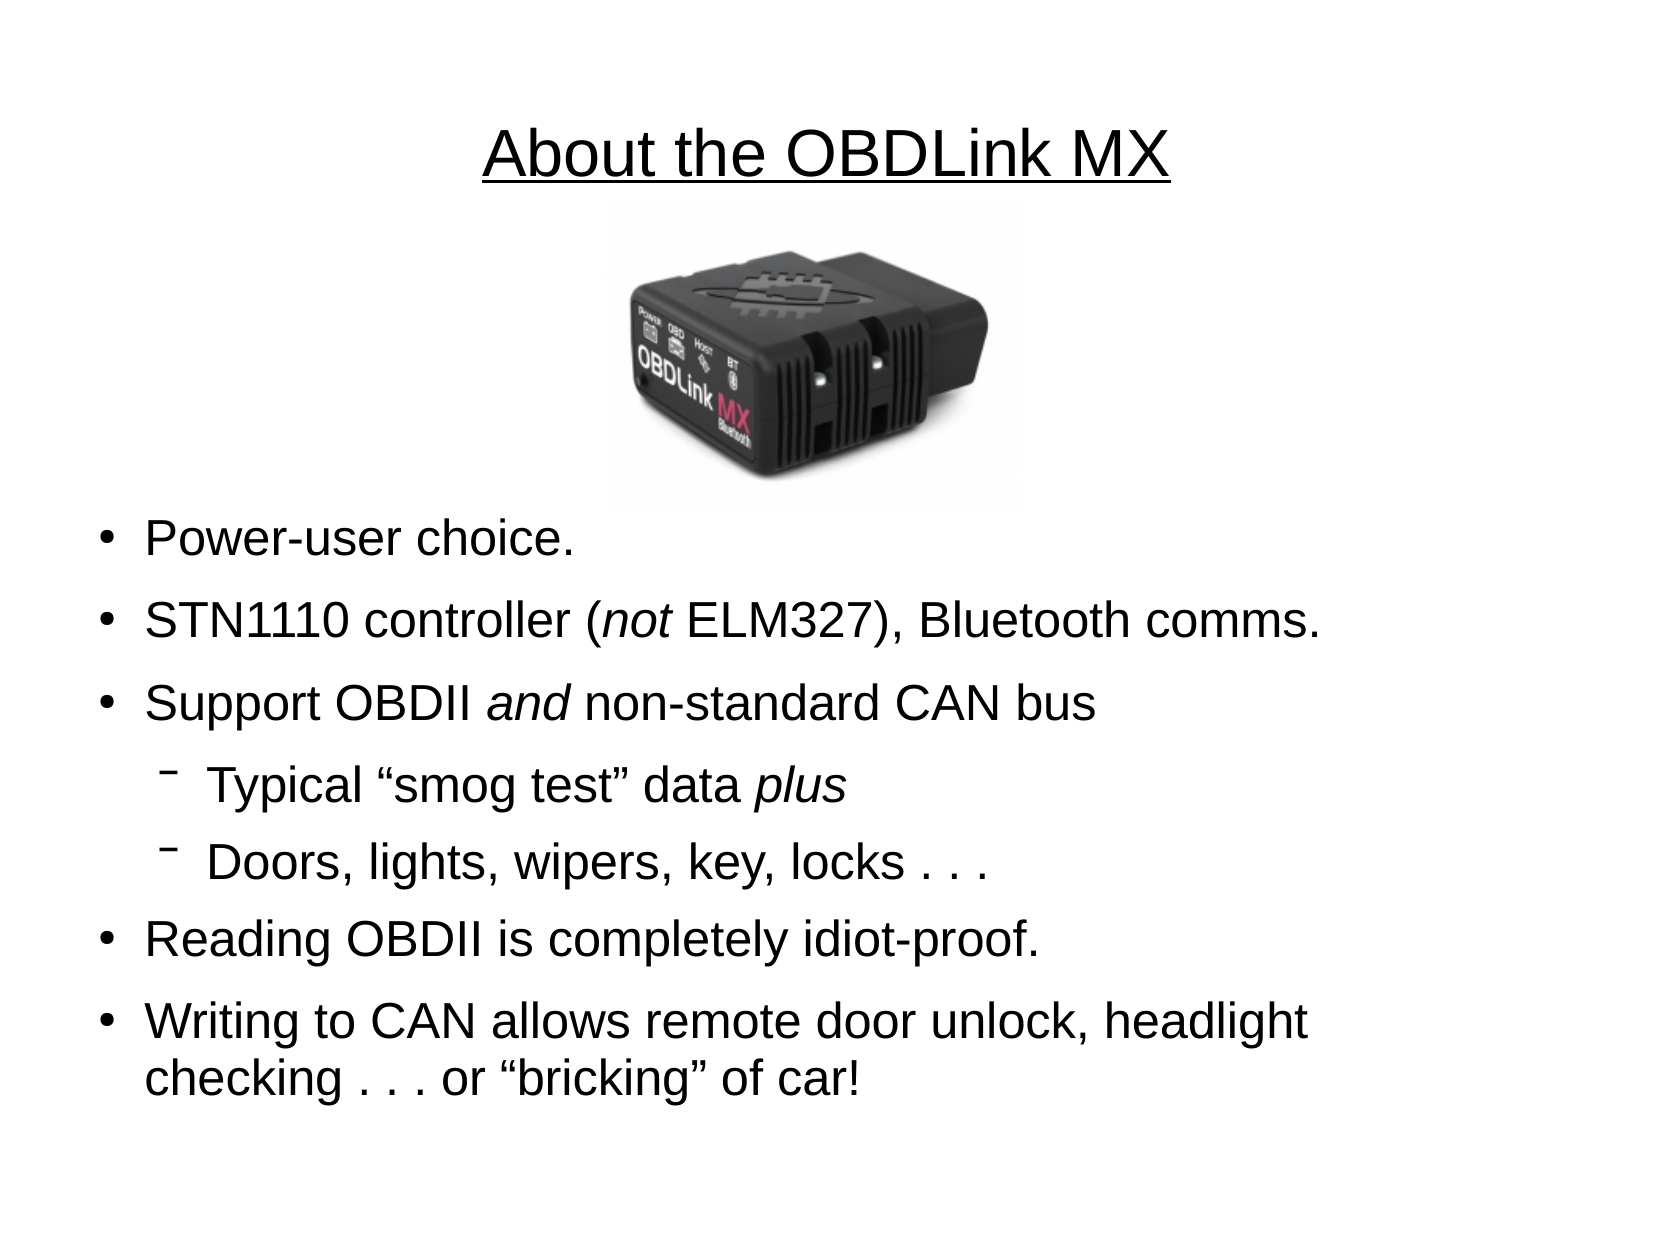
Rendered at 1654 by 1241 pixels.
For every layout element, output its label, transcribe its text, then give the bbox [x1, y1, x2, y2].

title About the OBDLink MX [82, 49, 1571, 257]
list Power-user choice. STN1110 controller (not ELM327), Bluetooth comms. Support OBDII and non-standard CAN bus Typical “smog test” data plus Doors, lights, wipers, key, locks . . . Reading OBDII is completely idiot-proof. Writing to CAN allows remote door unlock, headlight checking . . . or “bricking” of car! [82, 510, 1571, 1109]
picture [606, 257, 1021, 510]
